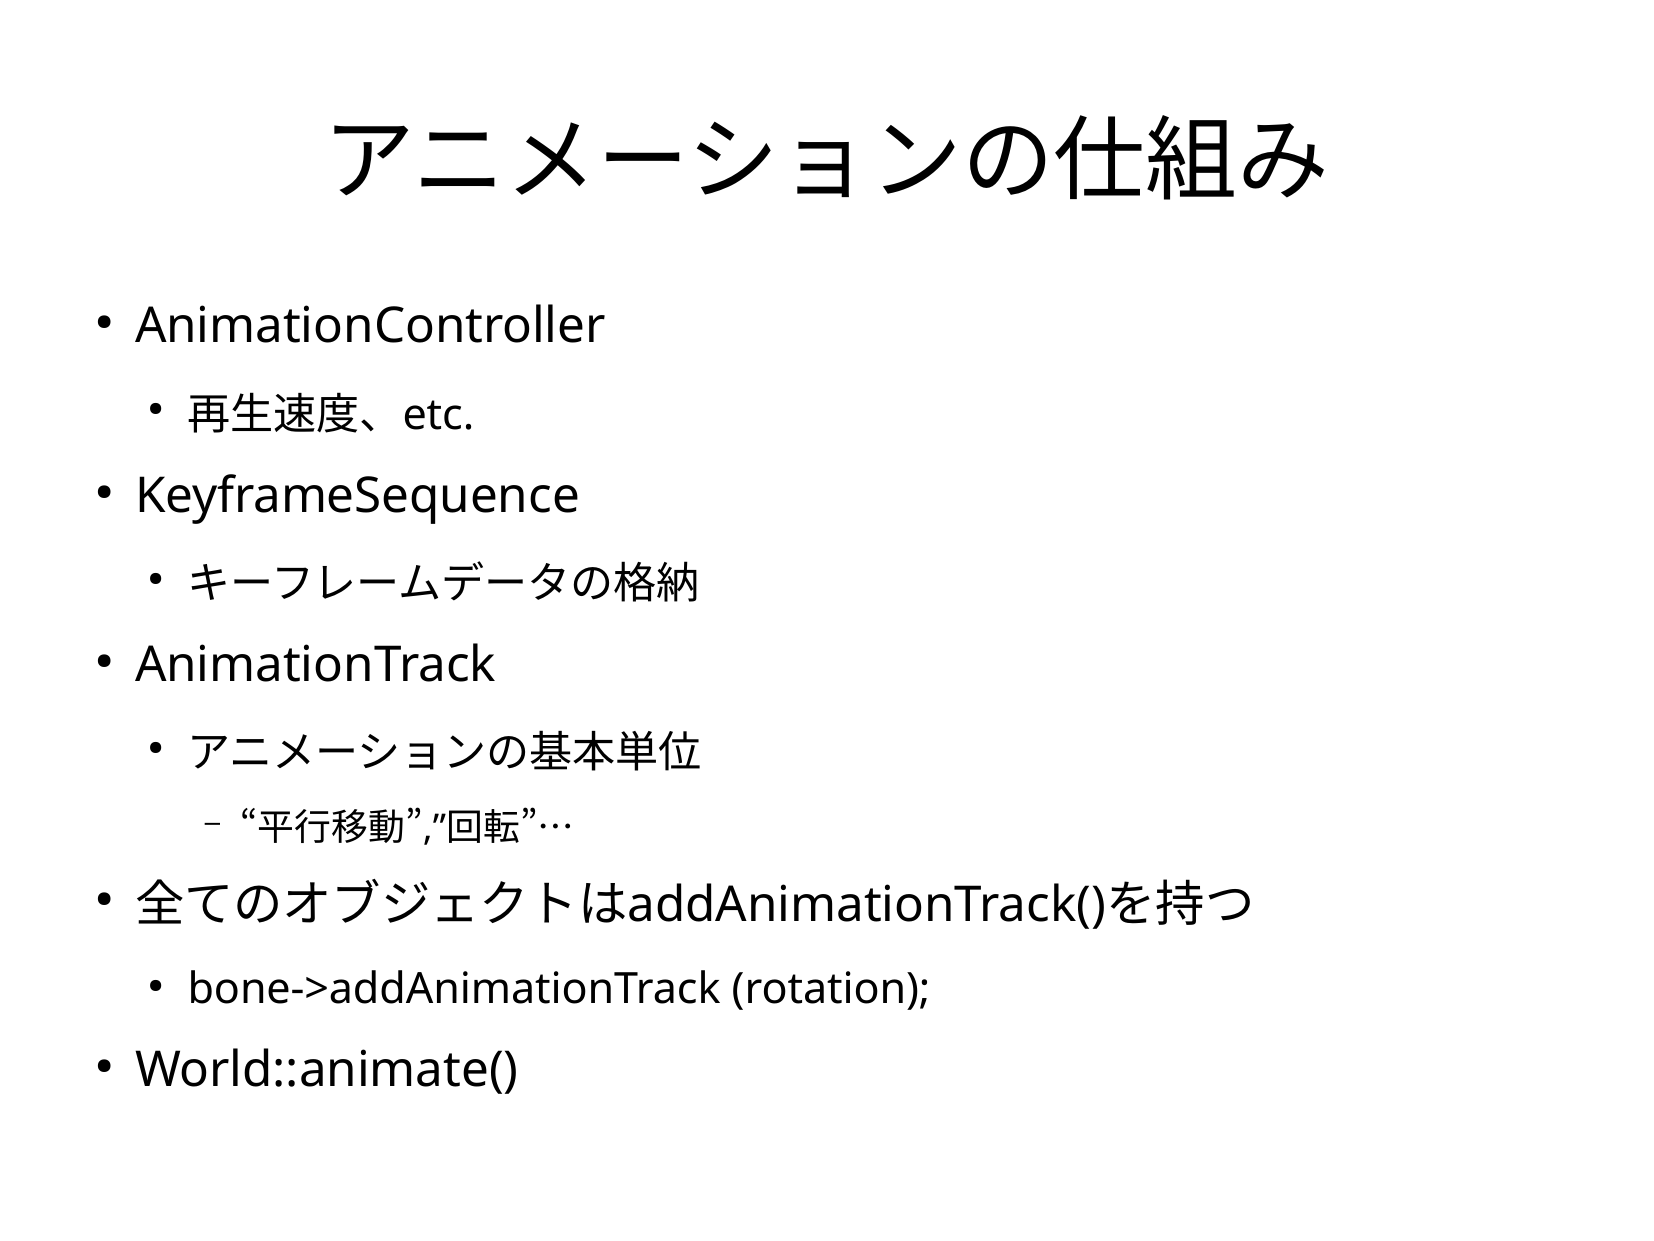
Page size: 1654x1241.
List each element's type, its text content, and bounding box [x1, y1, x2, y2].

list AnimationController 再生速度、etc. KeyframeSequence キーフレームデータの格納 AnimationTrack アニメーションの基本単位 “平行移動”,”回転”… 全てのオブジェクトはaddAnimationTrack()を持つ bone->addAnimationTrack (rotation); World::animate() [82, 290, 1571, 1109]
title アニメーションの仕組み [82, 34, 1571, 272]
